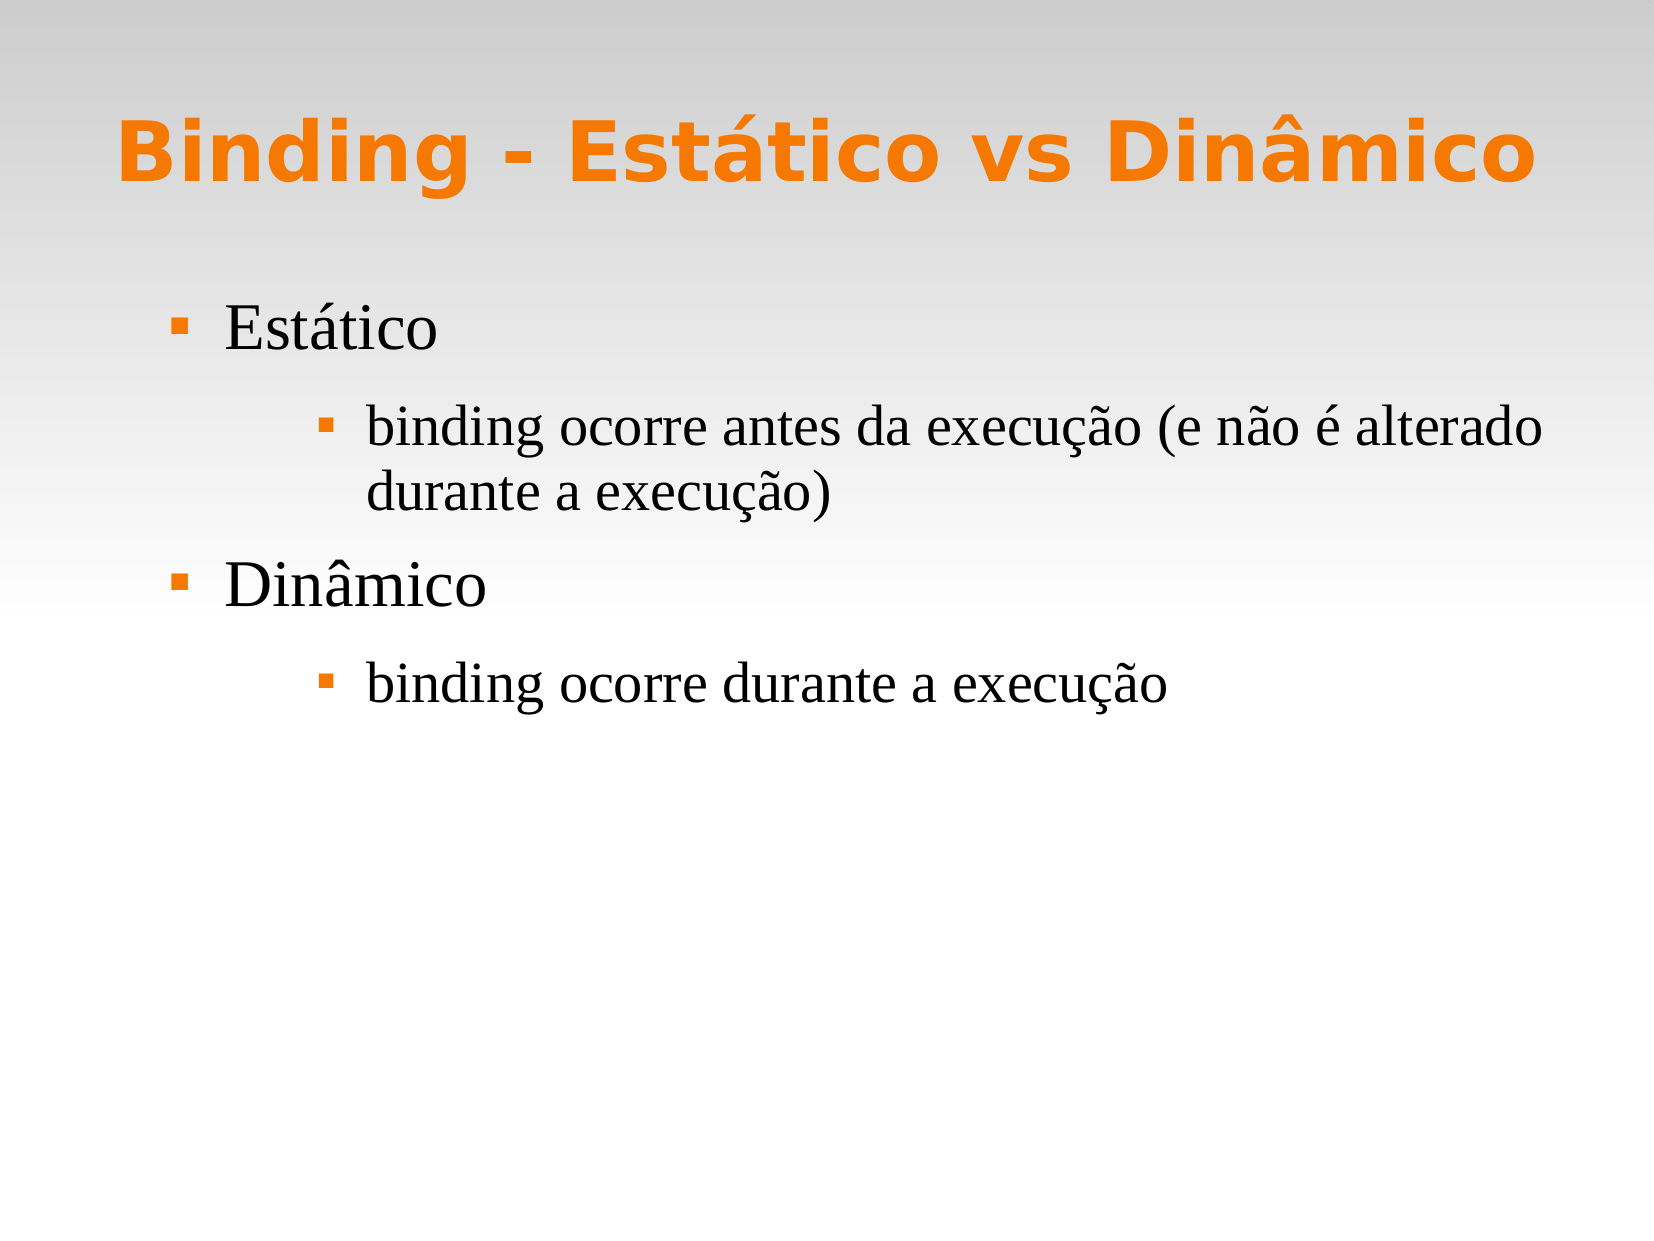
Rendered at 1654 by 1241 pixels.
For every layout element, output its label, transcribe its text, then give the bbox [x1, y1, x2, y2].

list Estático binding ocorre antes da execução (e não é alterado durante a execução) Dinâmico binding ocorre durante a execução [82, 290, 1571, 1109]
title Binding - Estático vs Dinâmico [82, 49, 1571, 257]
